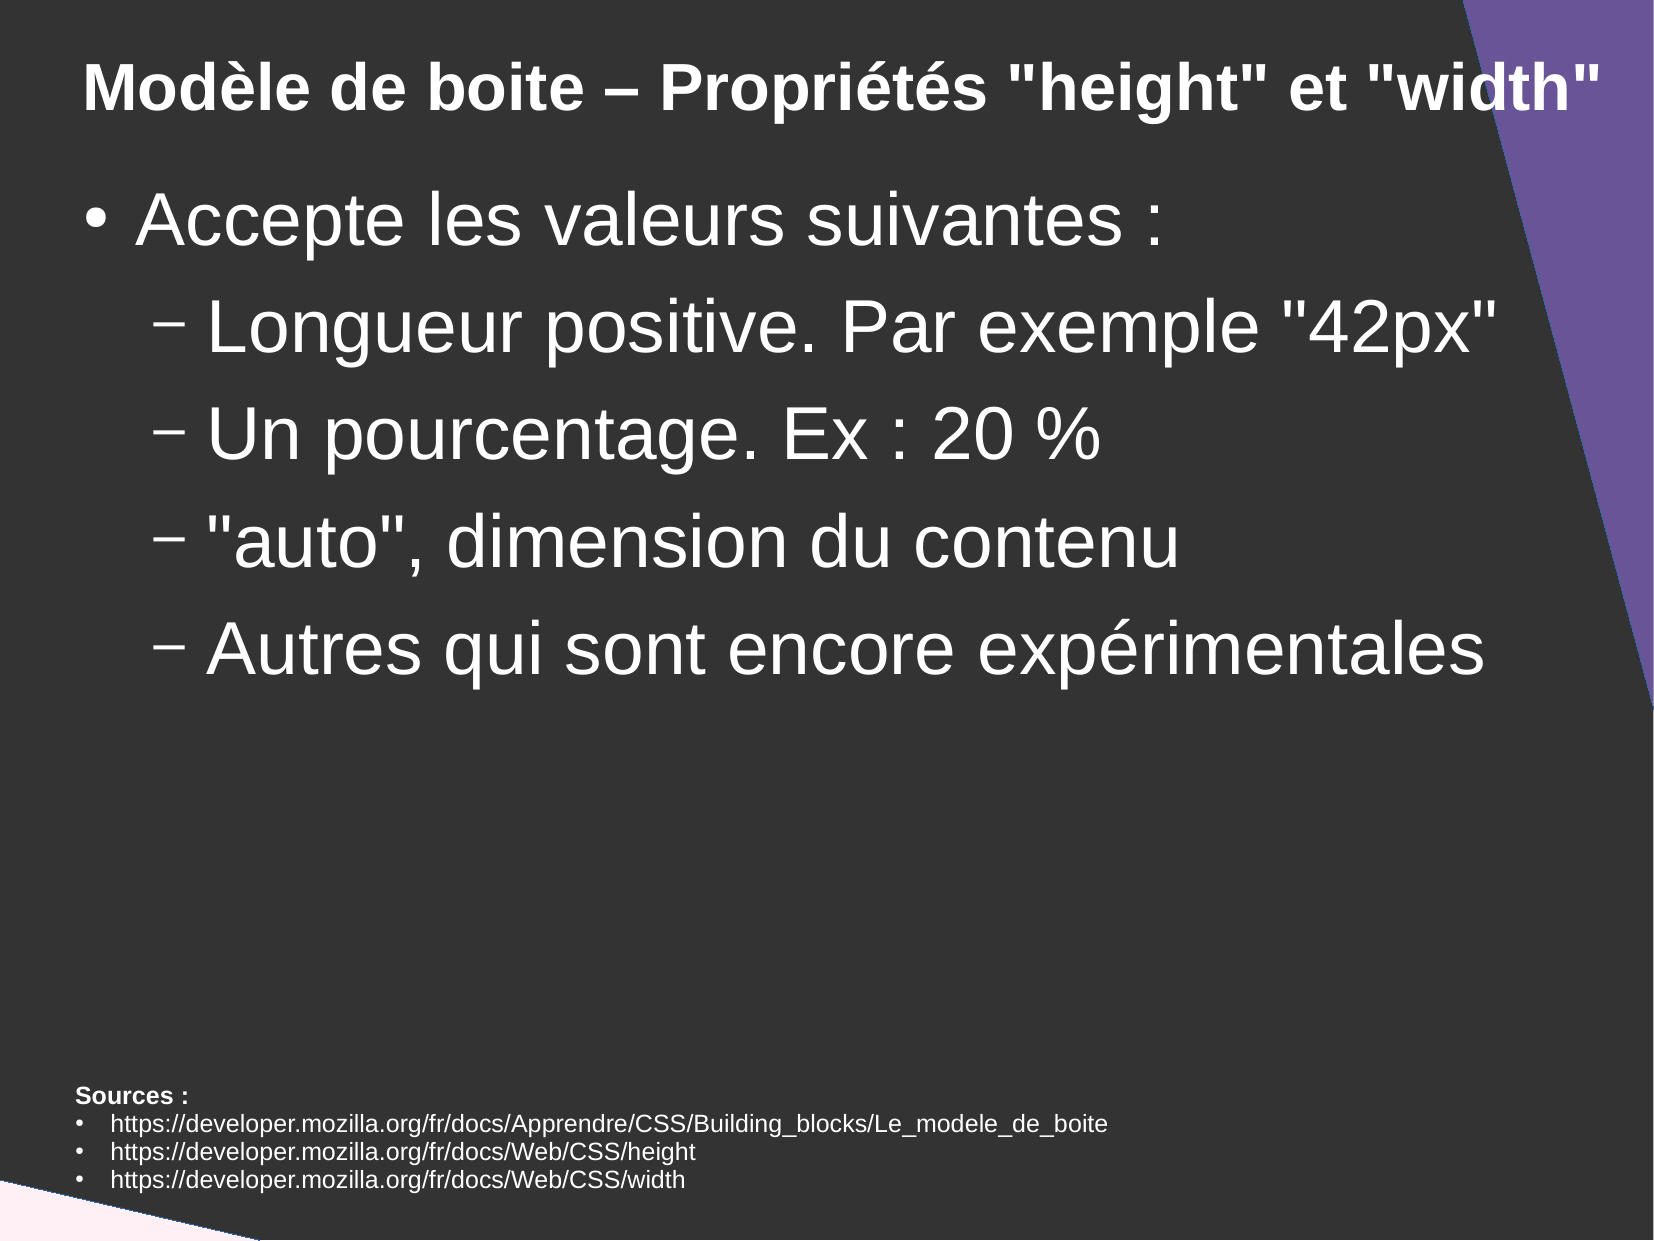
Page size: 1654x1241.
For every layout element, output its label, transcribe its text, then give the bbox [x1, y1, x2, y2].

list Accepte les valeurs suivantes : Longueur positive. Par exemple "42px" Un pourcentage. Ex : 20 % "auto", dimension du contenu Autres qui sont encore expérimentales [64, 177, 1534, 1060]
title Modèle de boite – Propriétés "height" et "width" [82, 49, 1607, 130]
text_box [0, 1179, 264, 1241]
text_box Sources : https://developer.mozilla.org/fr/docs/Apprendre/CSS/Building_blocks/Le_modele_de_boite https://developer.mozilla.org/fr/docs/Web/CSS/height https://developer.mozilla.org/fr/docs/Web/CSS/width [60, 1074, 1546, 1230]
text_box [1463, 0, 1654, 710]
